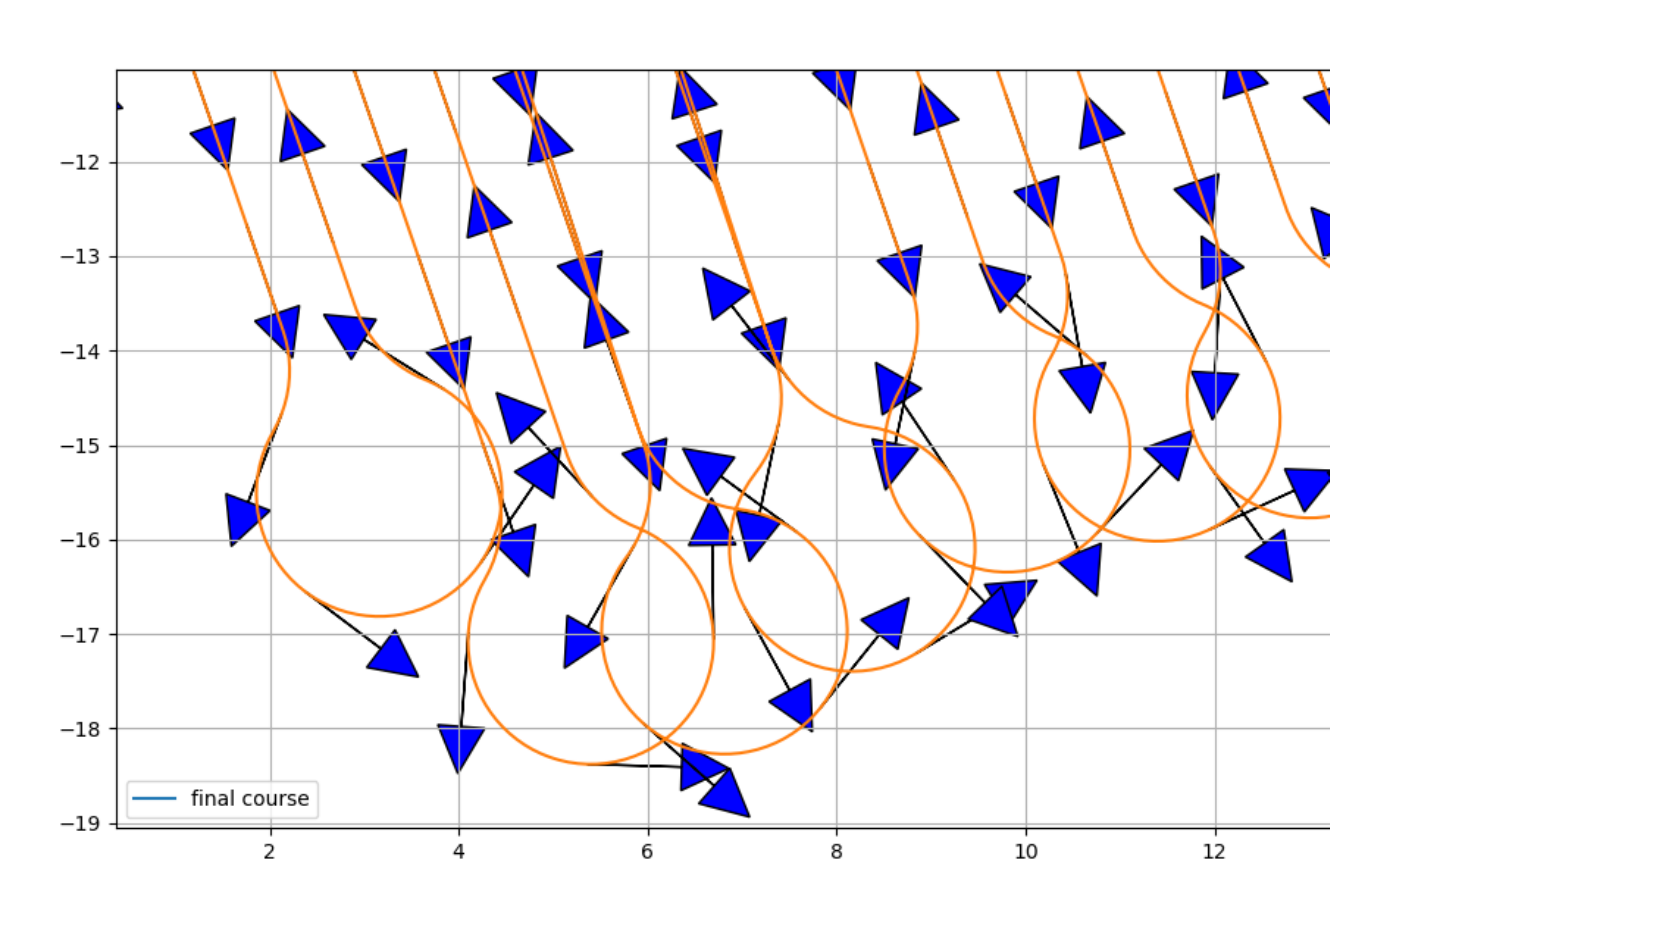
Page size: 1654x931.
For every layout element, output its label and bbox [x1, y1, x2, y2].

picture [37, 14, 1330, 901]
